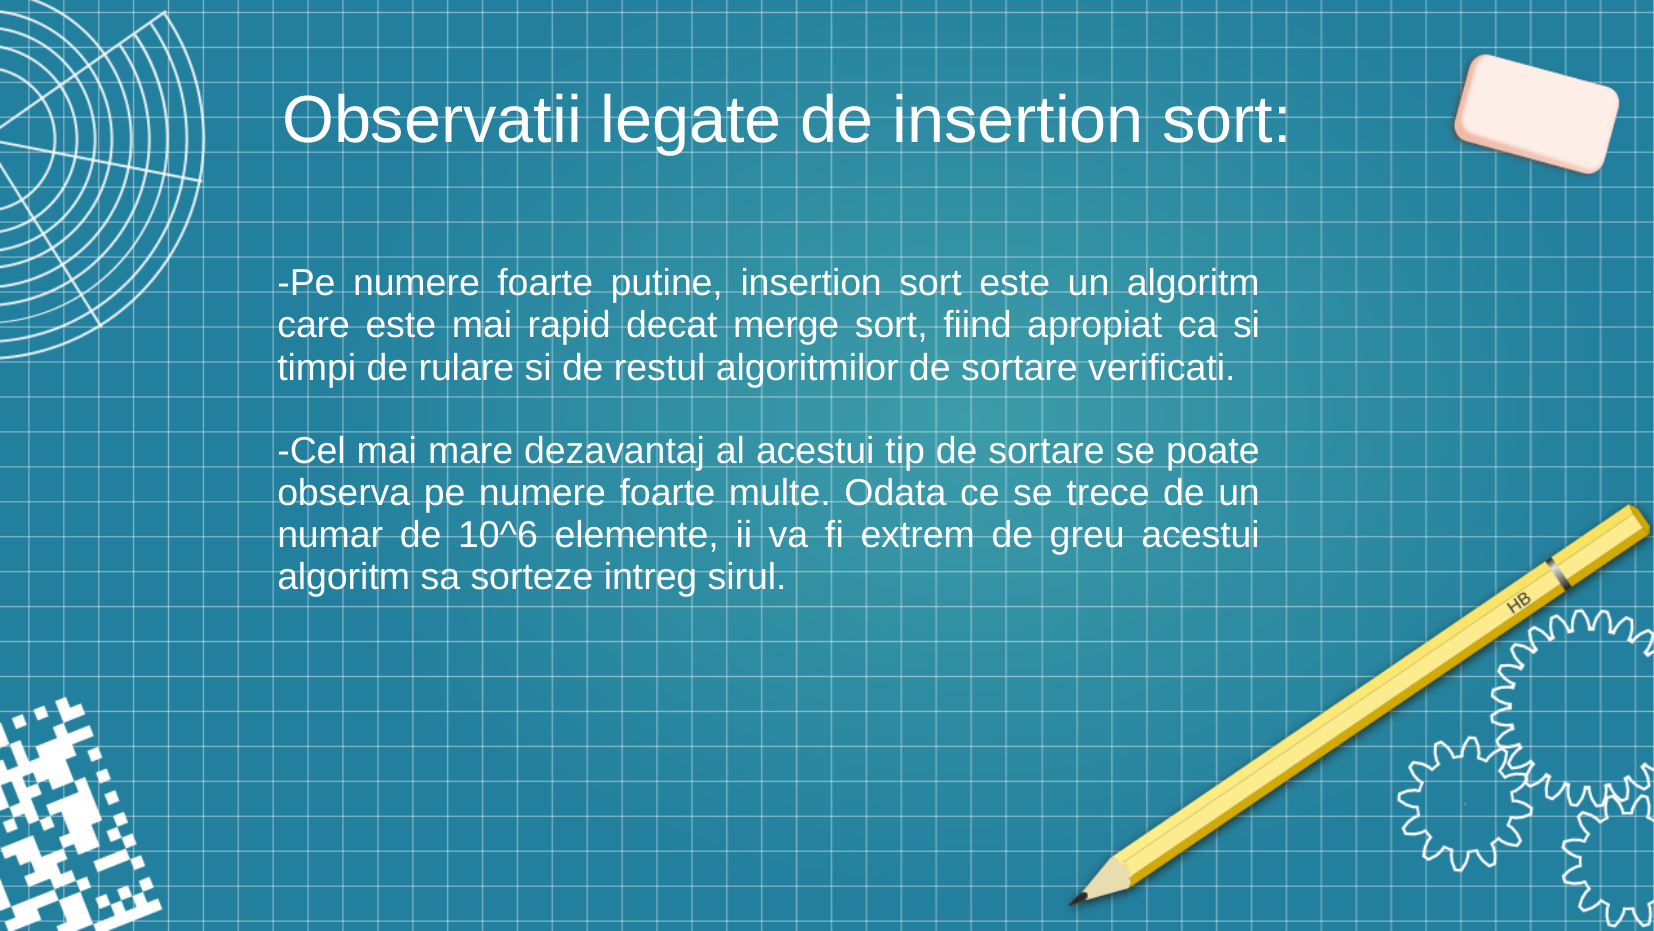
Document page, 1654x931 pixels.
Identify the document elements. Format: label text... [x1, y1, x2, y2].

picture [0, 0, 1654, 931]
text_box Observatii legate de insertion sort: [225, 75, 1351, 165]
text_box -Pe numere foarte putine, insertion sort este un algoritm care este mai rapid decat merge sort, fiind apropiat ca si timpi de rulare si de restul algoritmilor de sortare verificati. -Cel mai mare dezavantaj al acestui tip de sortare se poate observa pe numere foarte multe. Odata ce se trece de un numar de 10^6 elemente, ii va fi extrem de greu acestui algoritm sa sorteze intreg sirul. [262, 254, 1276, 648]
